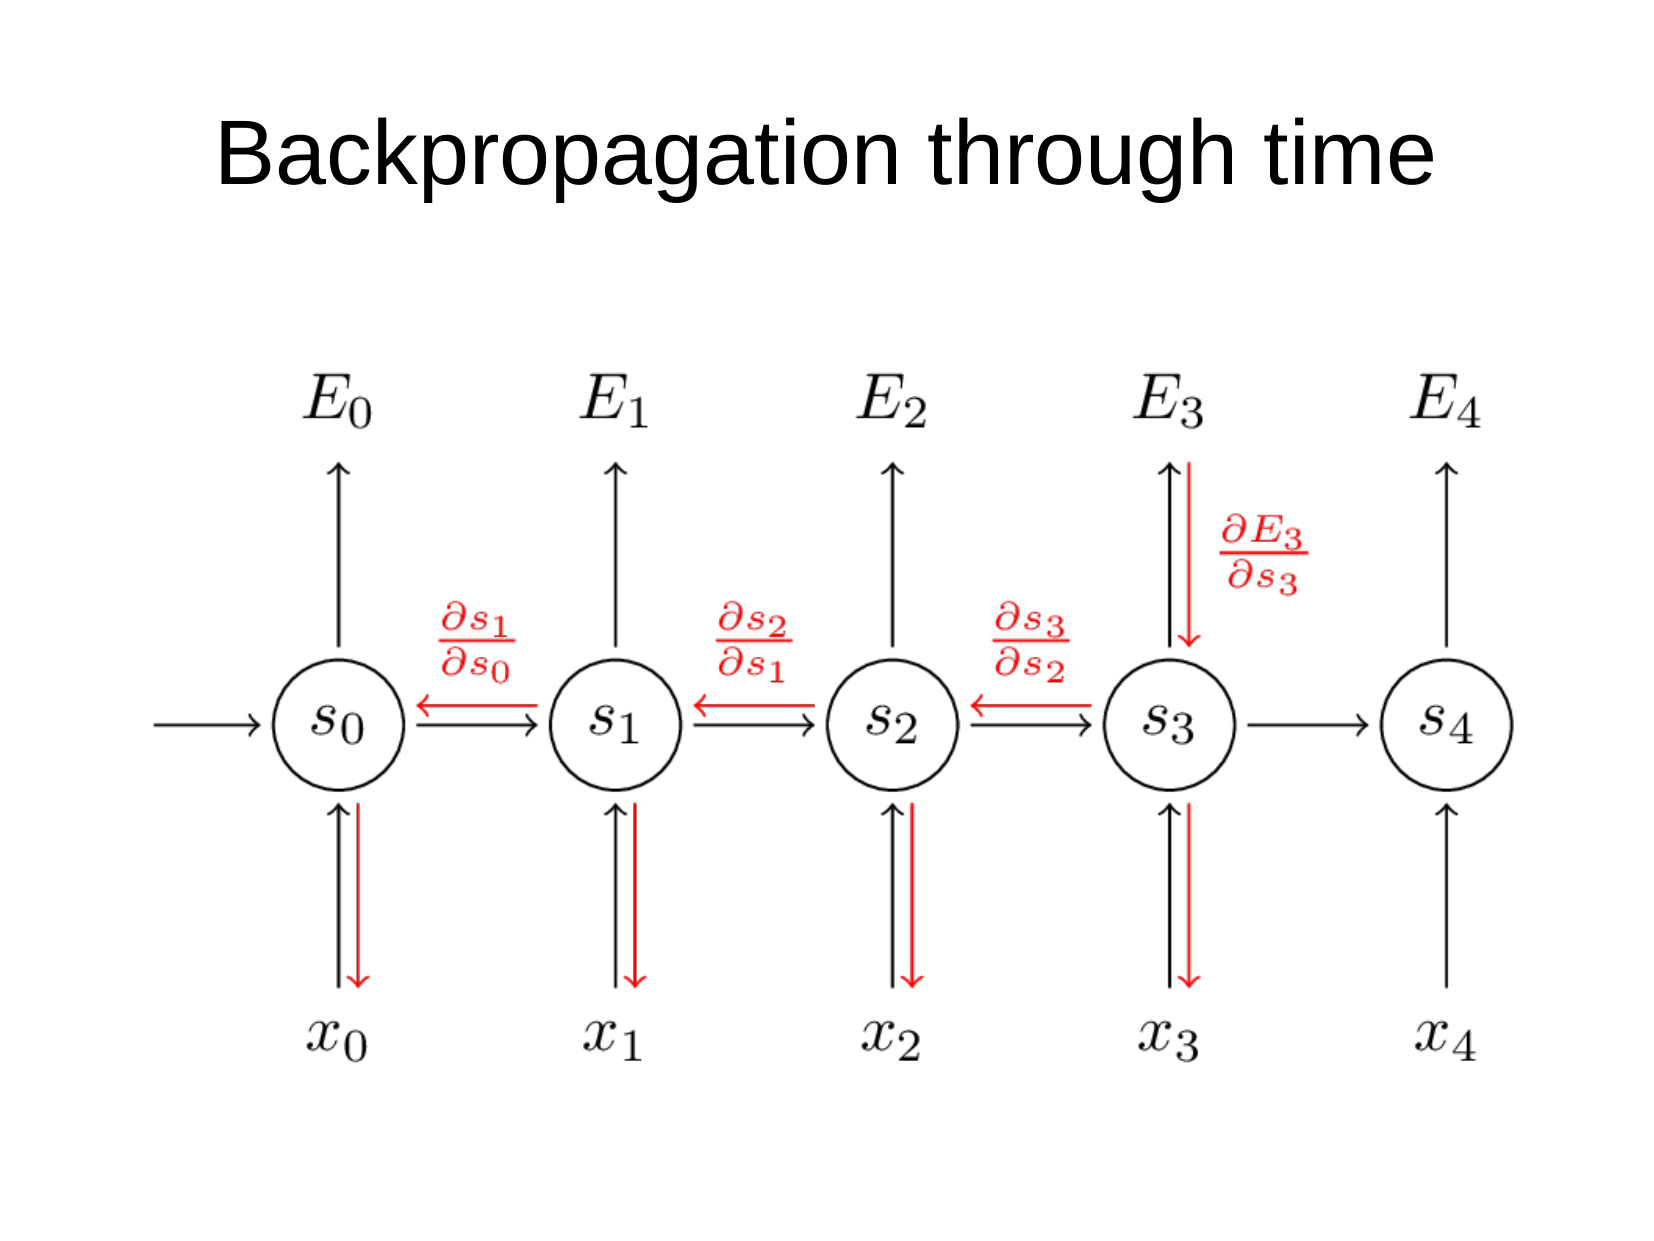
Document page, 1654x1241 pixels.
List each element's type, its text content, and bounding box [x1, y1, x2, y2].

title Backpropagation through time [82, 49, 1571, 257]
picture [88, 287, 1578, 1147]
